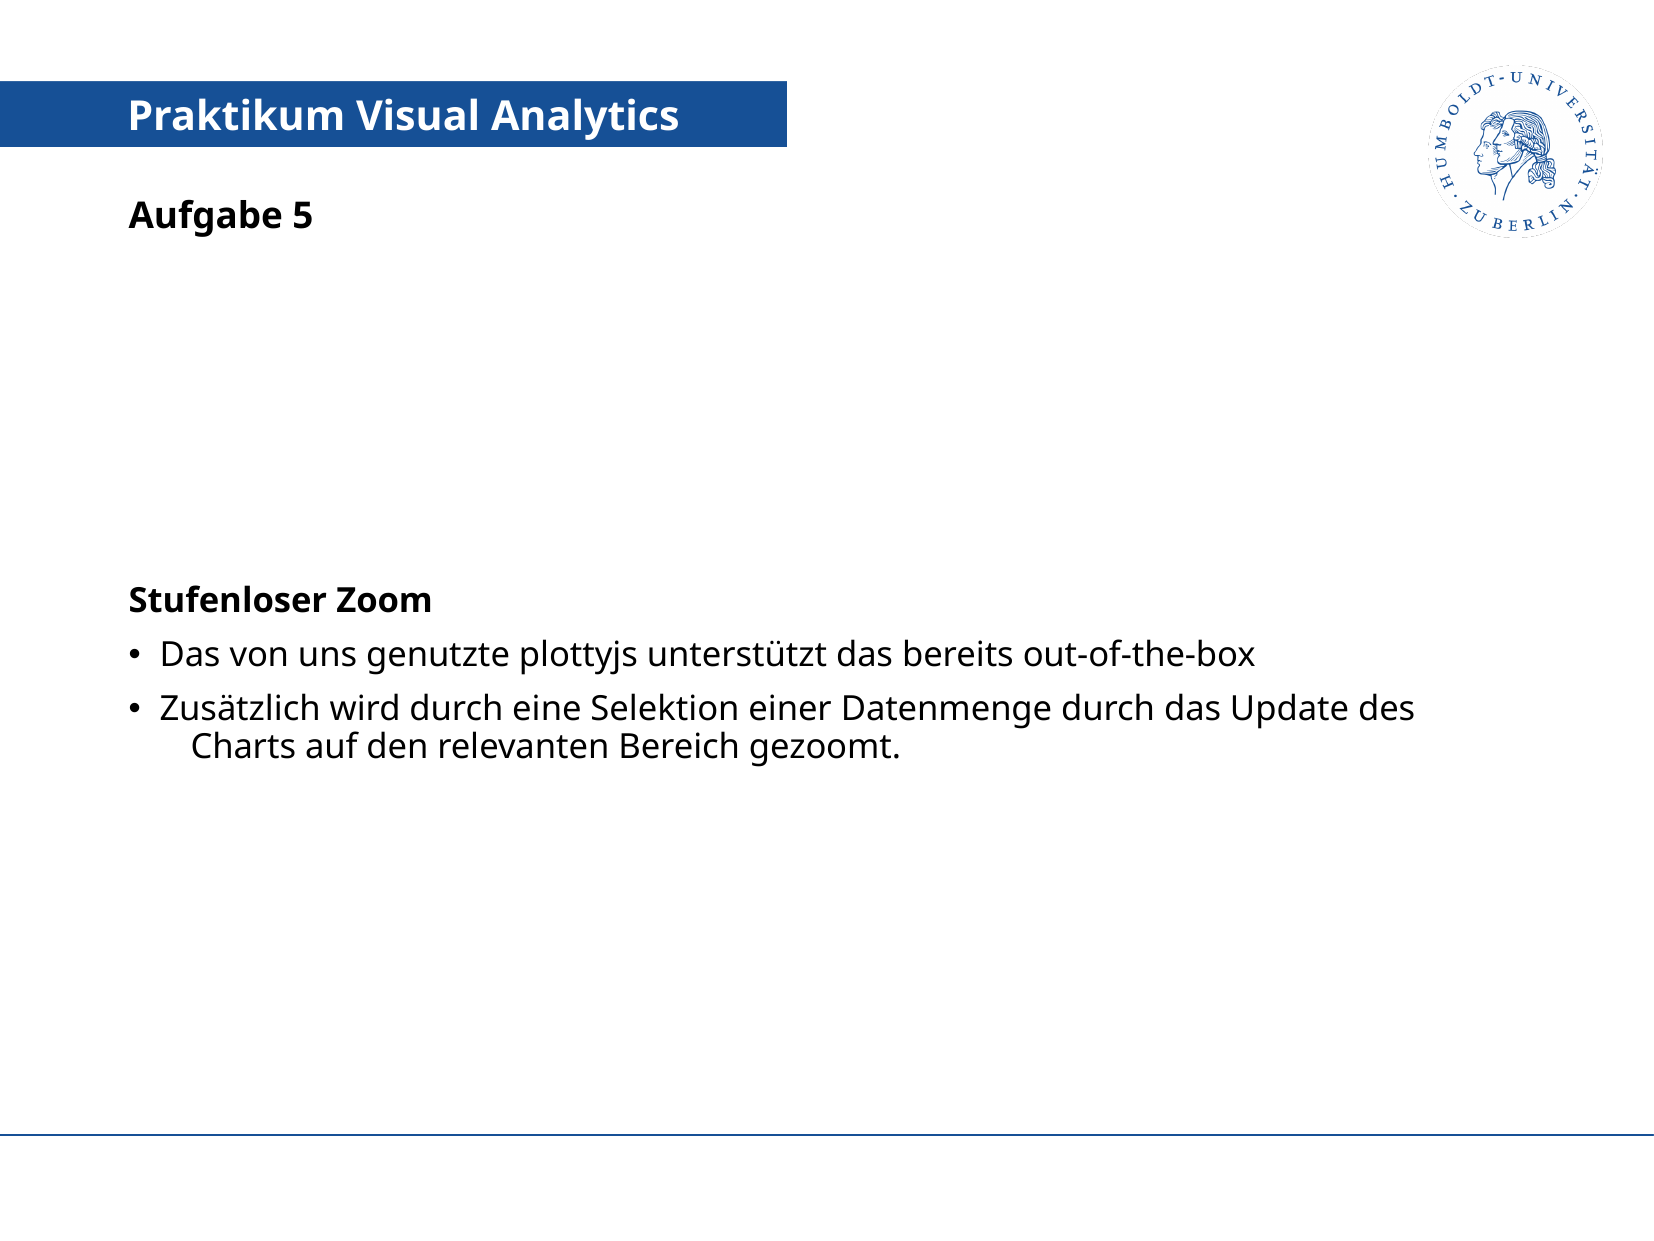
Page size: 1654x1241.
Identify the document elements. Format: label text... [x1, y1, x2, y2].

list Stufenloser Zoom Das von uns genutzte plottyjs unterstützt das bereits out-of-the-box Zusätzlich wird durch eine Selektion einer Datenmenge durch das Update des Charts auf den relevanten Bereich gezoomt. [113, 285, 1540, 1117]
title Aufgabe 5 [113, 163, 1342, 270]
